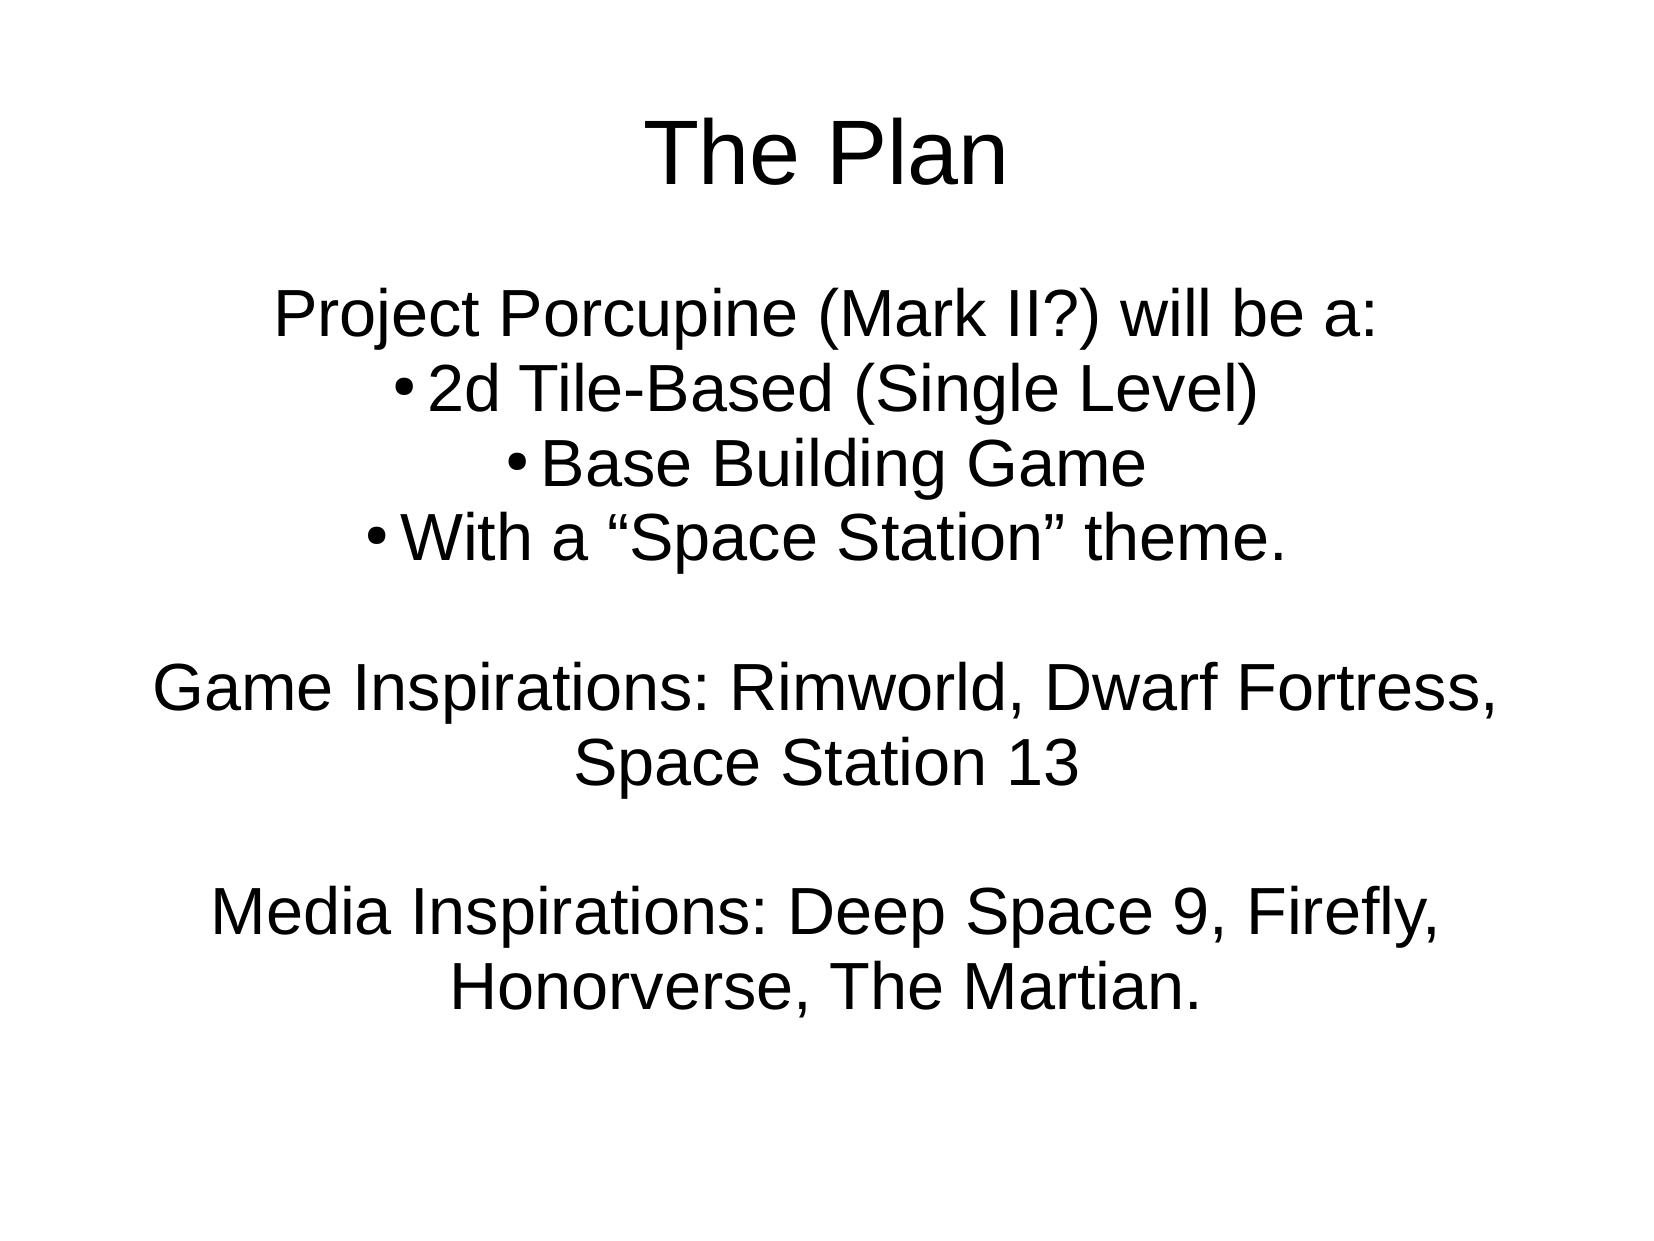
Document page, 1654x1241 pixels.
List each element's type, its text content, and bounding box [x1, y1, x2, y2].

title The Plan [82, 49, 1571, 257]
subtitle Project Porcupine (Mark II?) will be a: 2d Tile-Based (Single Level) Base Building Game With a “Space Station” theme. Game Inspirations: Rimworld, Dwarf Fortress, Space Station 13 Media Inspirations: Deep Space 9, Firefly, Honorverse, The Martian. [82, 275, 1571, 1024]
